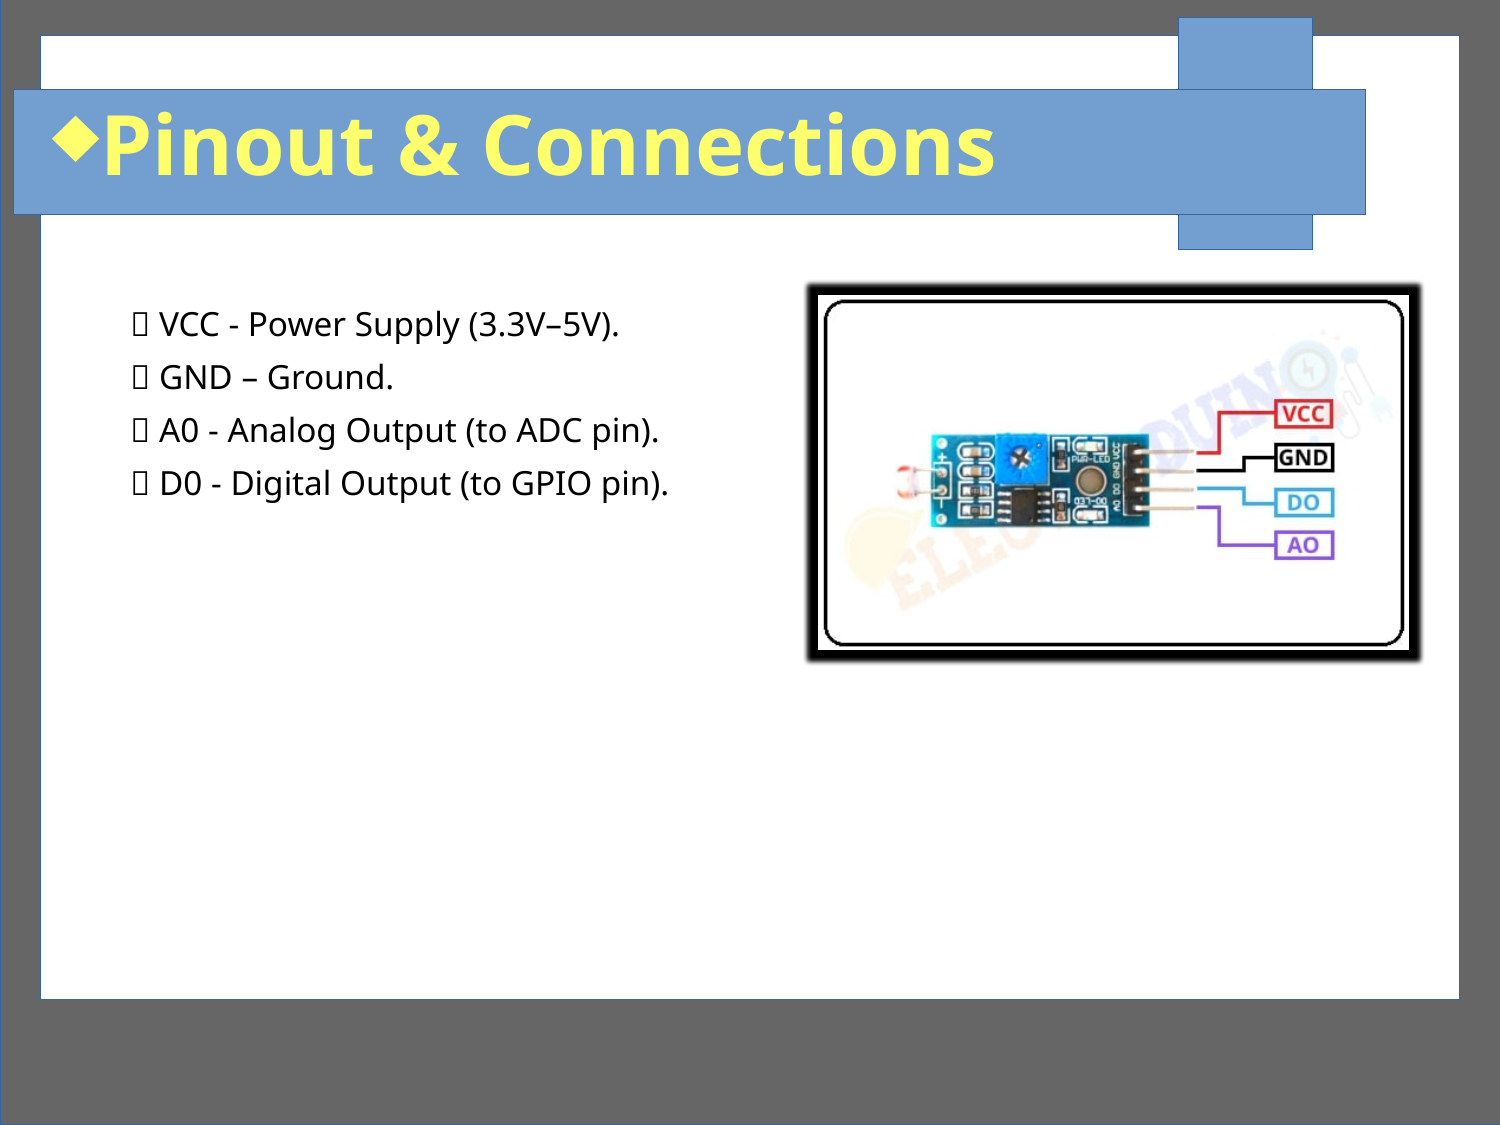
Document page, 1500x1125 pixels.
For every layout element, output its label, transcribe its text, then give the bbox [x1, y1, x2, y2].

title Pinout & Connections [37, 48, 1388, 237]
picture [818, 295, 1409, 650]
list 🔌 VCC - Power Supply (3.3V–5V). 🔌 GND – Ground. 🔌 A0 - Analog Output (to ADC pin). 🔌 D0 - Digital Output (to GPIO pin). [59, 295, 1321, 680]
